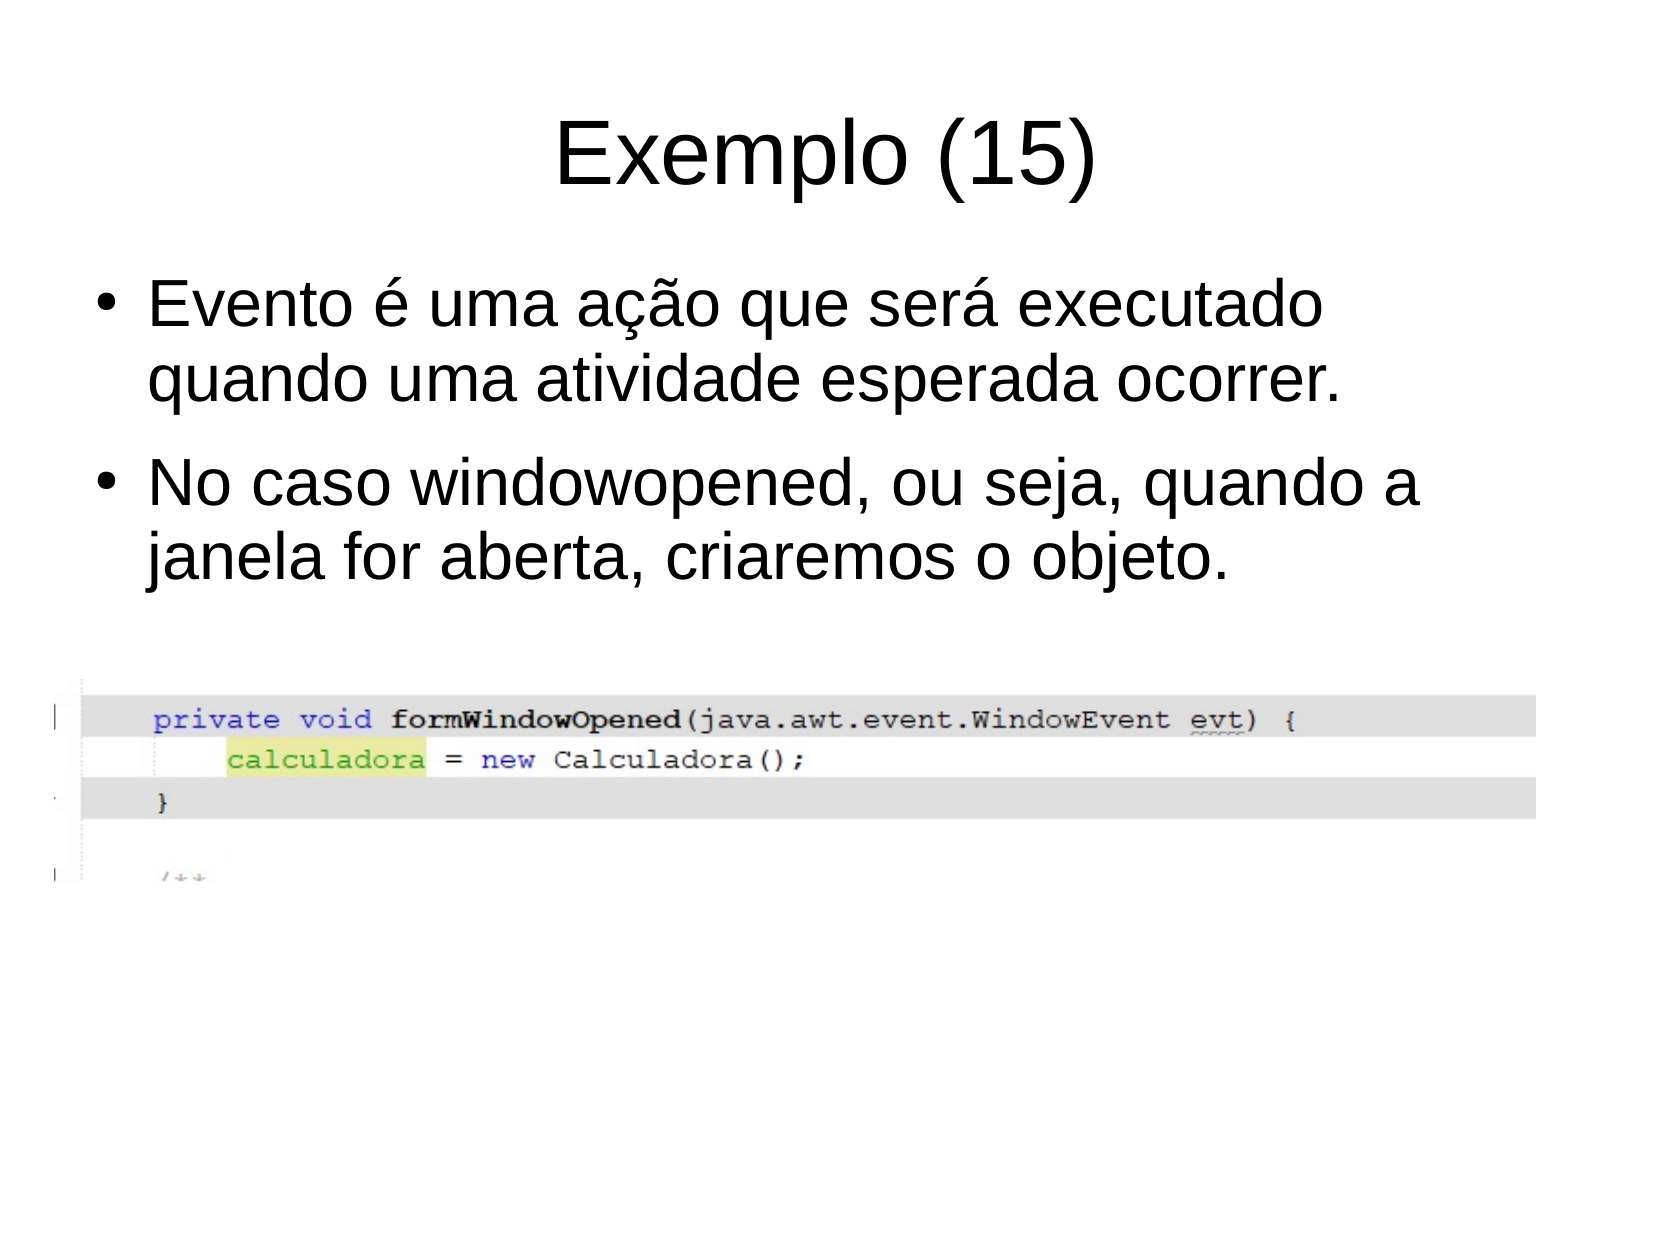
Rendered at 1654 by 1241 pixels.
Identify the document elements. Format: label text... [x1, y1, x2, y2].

title Exemplo (15) [82, 49, 1571, 257]
list Evento é uma ação que será executado quando uma atividade esperada ocorrer. No caso windowopened, ou seja, quando a janela for aberta, criaremos o objeto. [76, 265, 1565, 595]
picture [54, 679, 1536, 916]
